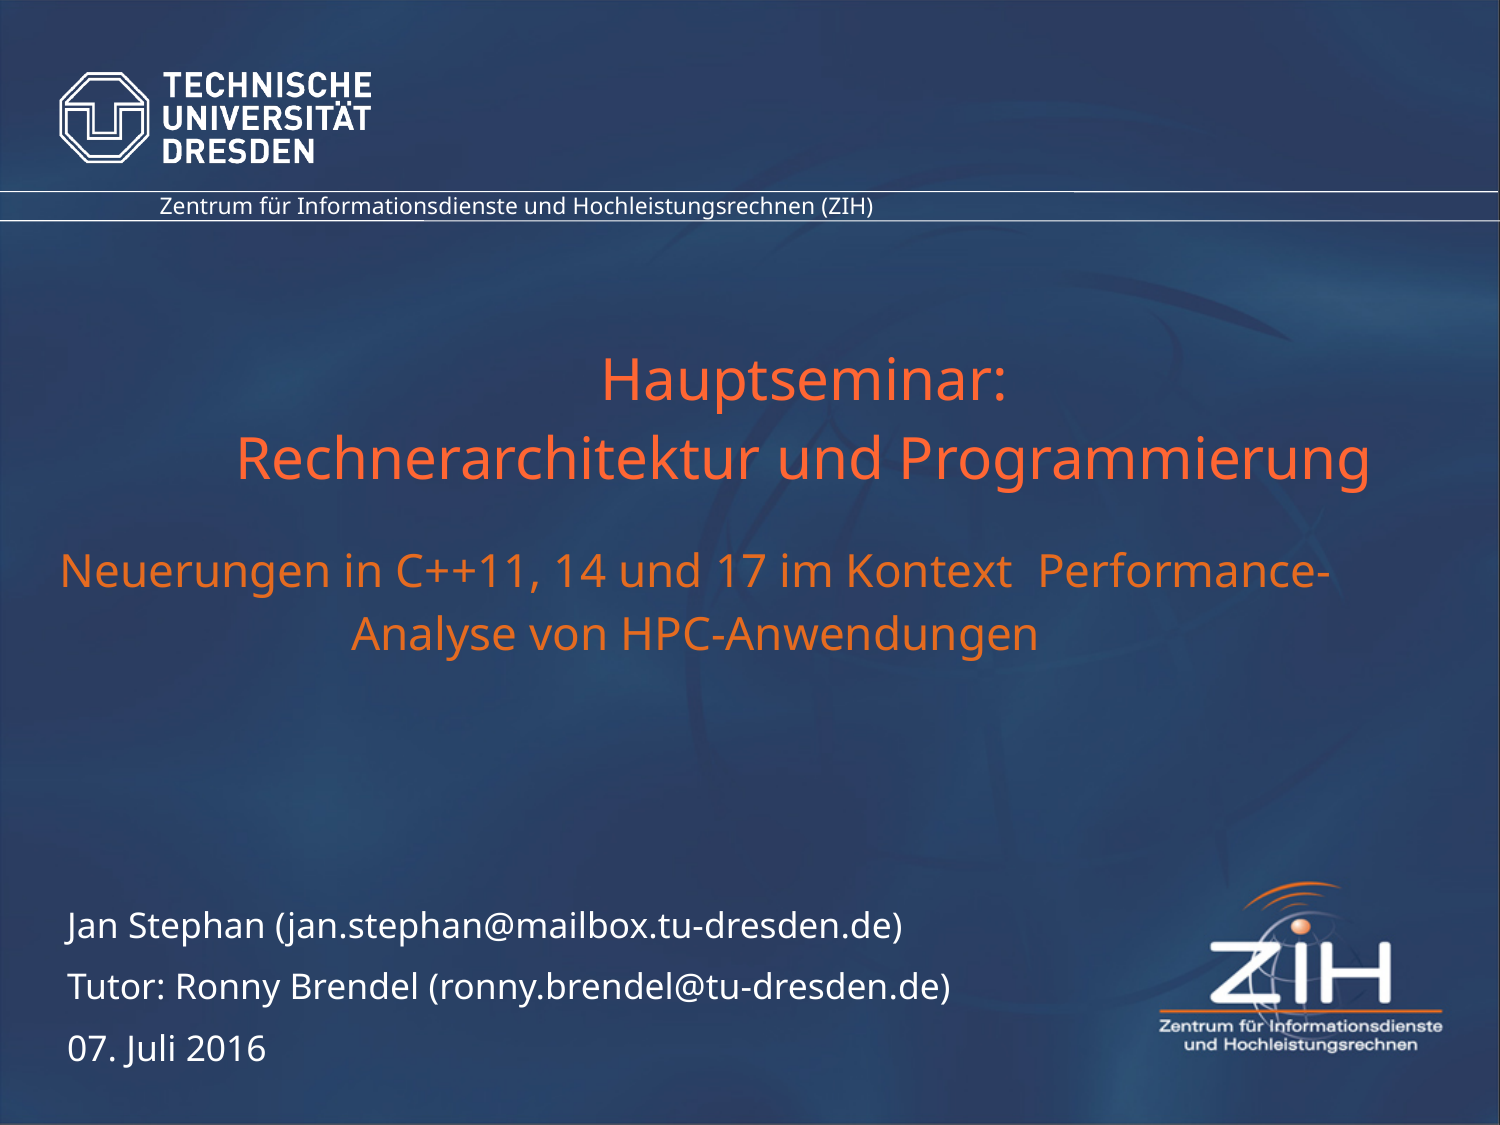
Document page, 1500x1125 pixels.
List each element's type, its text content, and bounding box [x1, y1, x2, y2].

picture [0, 0, 1500, 220]
picture [0, 222, 1500, 1125]
text_box Jan Stephan (jan.stephan@mailbox.tu-dresden.de) Tutor: Ronny Brendel (ronny.brendel@tu-dresden.de) 07. Juli 2016 [52, 950, 1446, 1021]
text_box Neuerungen in C++11, 14 und 17 im Kontext Performance-Analyse von HPC-Anwendungen [45, 531, 1456, 638]
text_box Hauptseminar: Rechnerarchitektur und Programmierung [0, 330, 1361, 505]
